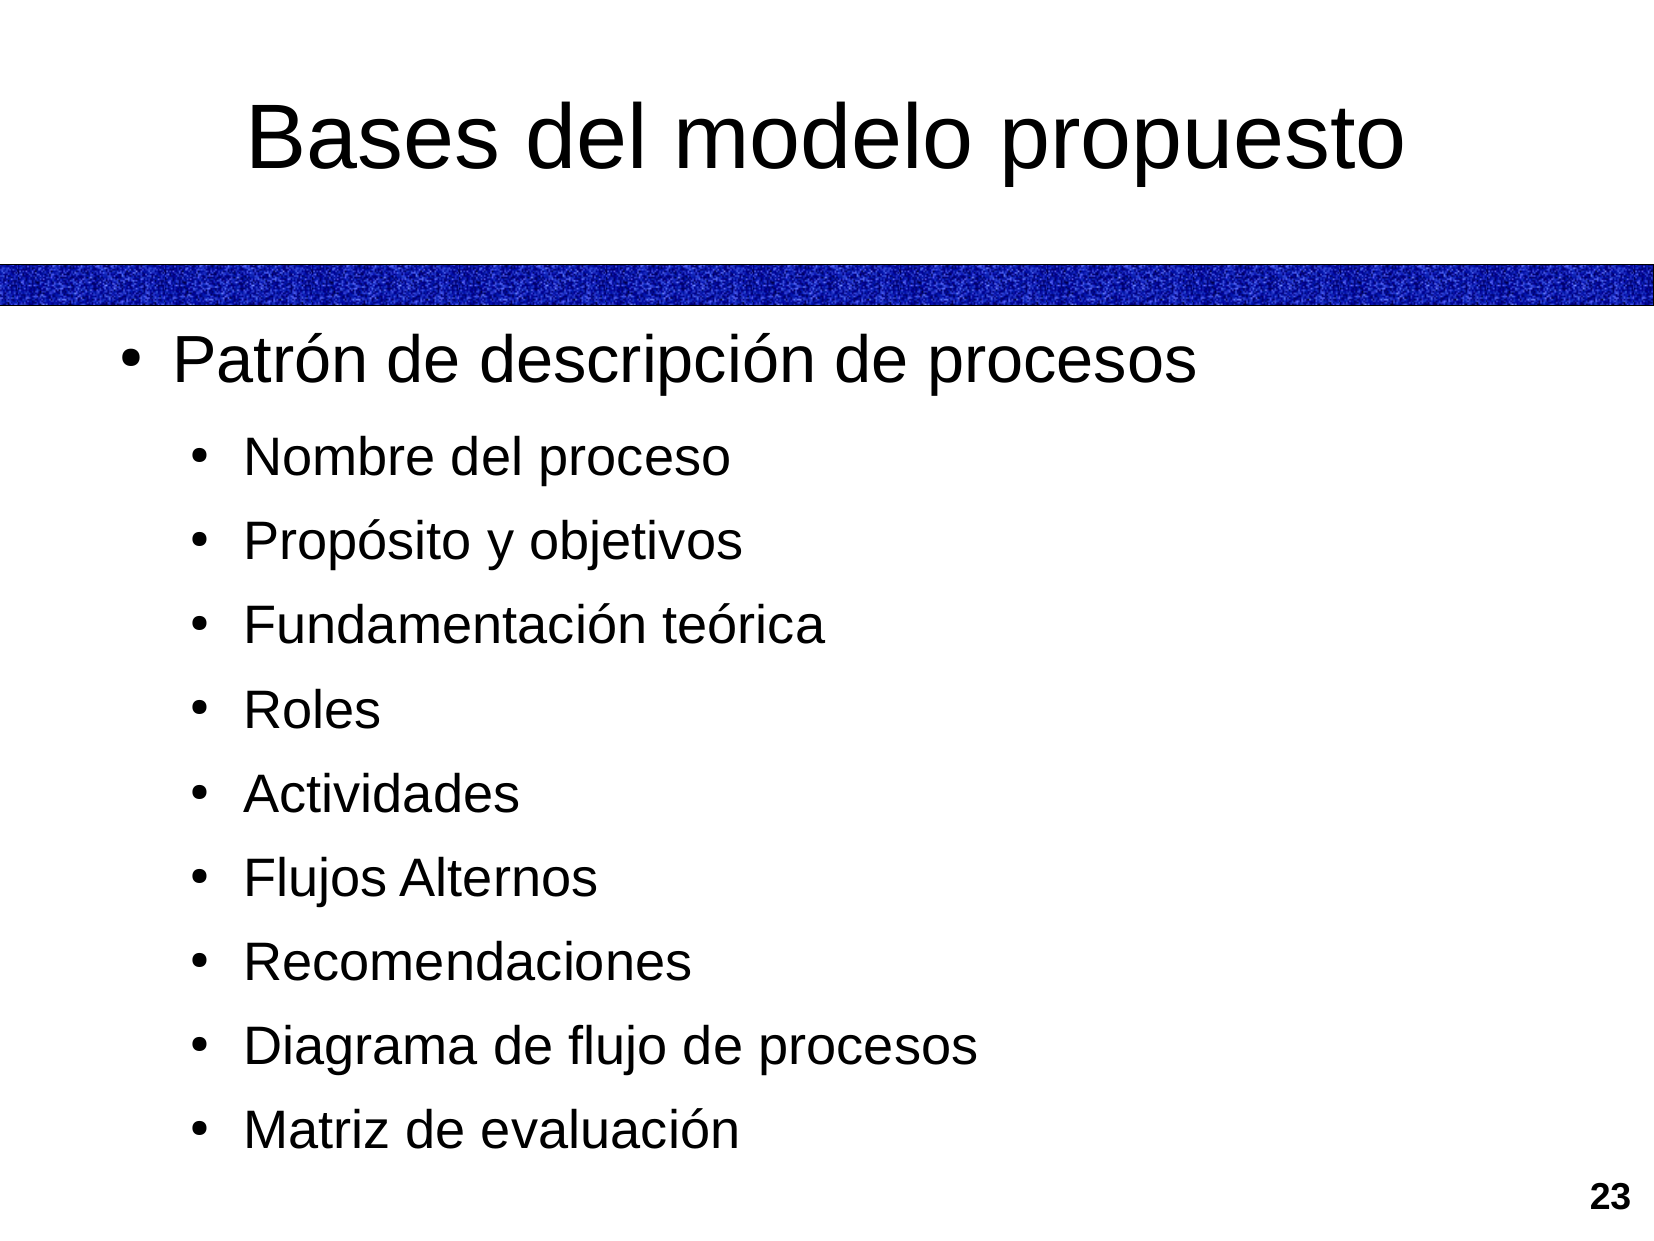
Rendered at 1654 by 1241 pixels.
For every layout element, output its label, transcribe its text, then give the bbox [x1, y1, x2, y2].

title Bases del modelo propuesto [58, 14, 1595, 260]
picture [0, 265, 1653, 305]
text_box <número> [1575, 1168, 1654, 1240]
list Patrón de descripción de procesos Nombre del proceso Propósito y objetivos Fundamentación teórica Roles Actividades Flujos Alternos Recomendaciones Diagrama de flujo de procesos Matriz de evaluación [101, 322, 1549, 1161]
